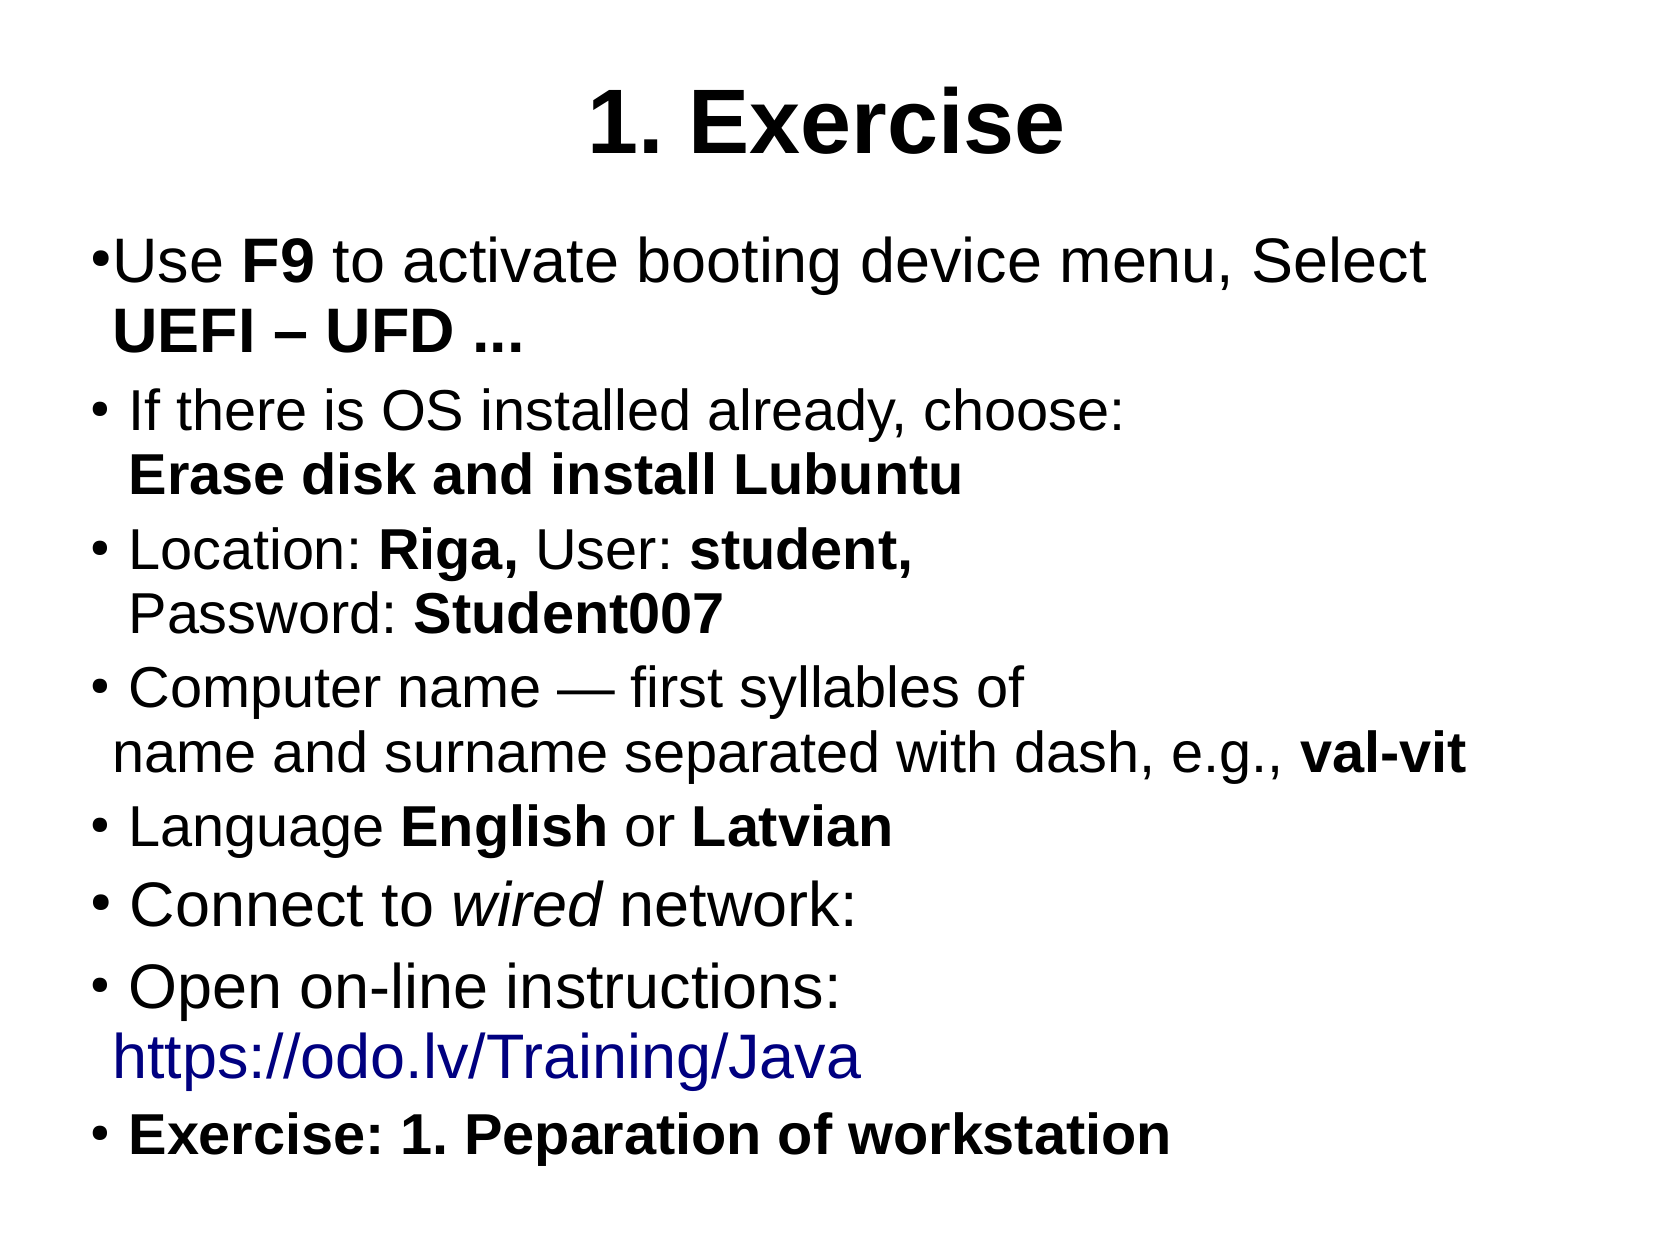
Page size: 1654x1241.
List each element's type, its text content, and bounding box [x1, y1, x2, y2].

list Use F9 to activate booting device menu, Select UEFI – UFD ... If there is OS installed already, choose: Erase disk and install Lubuntu Location: Riga, User: student, Password: Student007 Computer name — first syllables of name and surname separated with dash, e.g., val-vit Language English or Latvian Connect to wired network: Open on-line instructions: https://odo.lv/Training/Java Exercise: 1. Peparation of workstation [82, 225, 1538, 1186]
title 1. Exercise [82, 49, 1571, 196]
